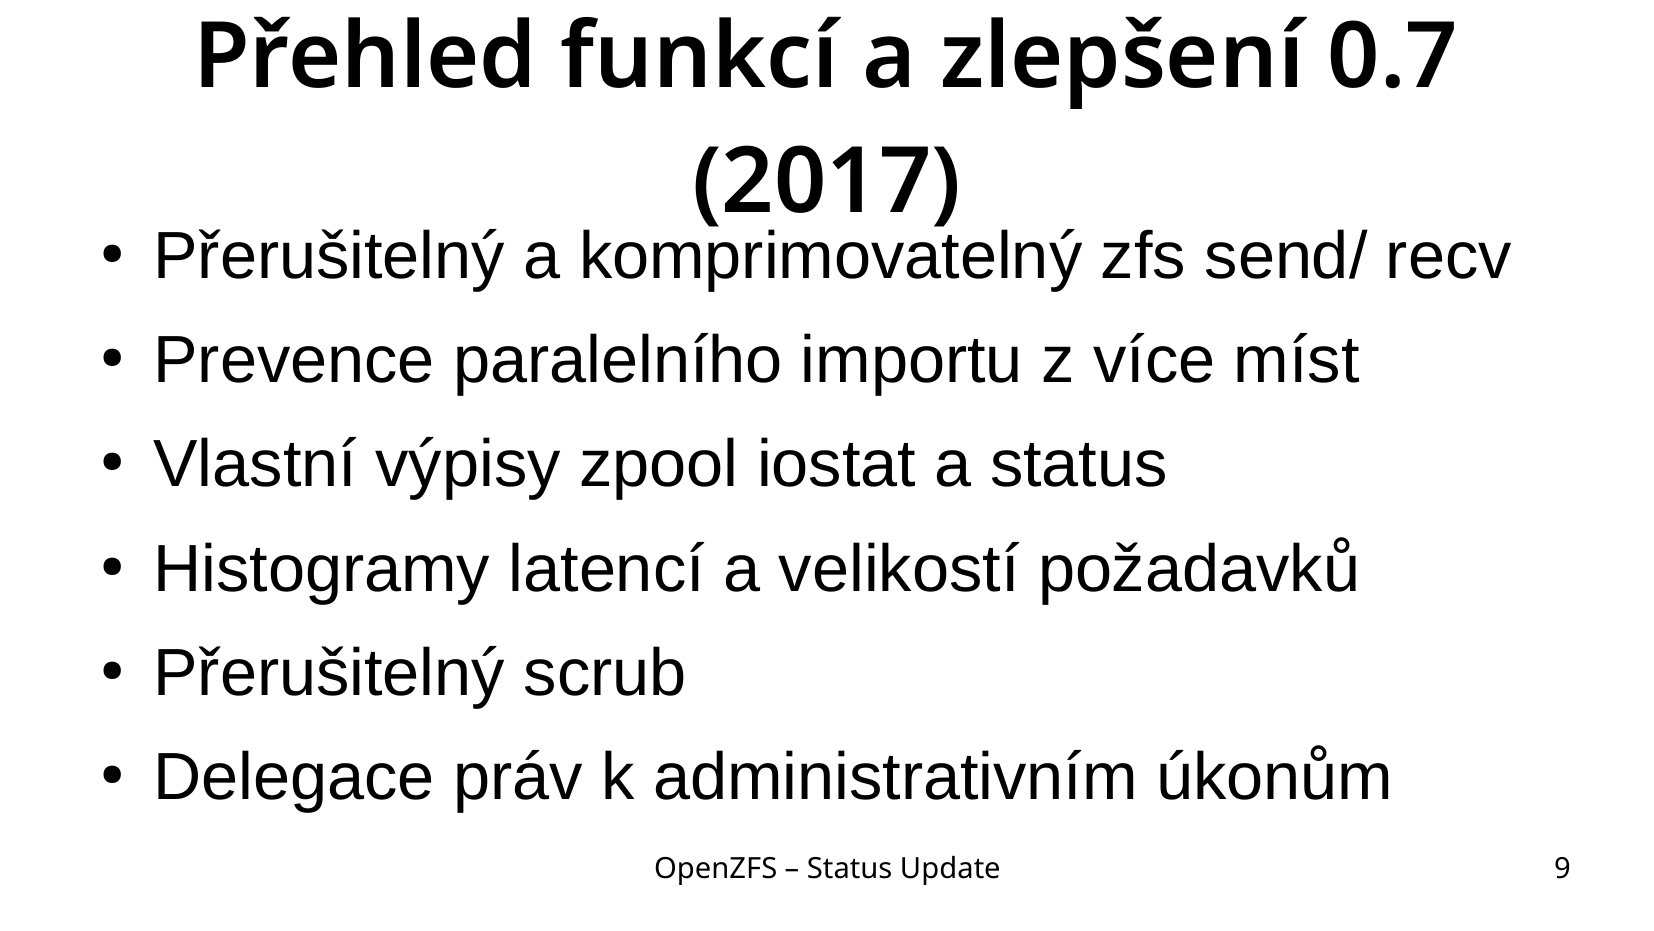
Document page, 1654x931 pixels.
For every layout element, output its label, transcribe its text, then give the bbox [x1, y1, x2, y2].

title Přehled funkcí a zlepšení 0.7 (2017) [82, 37, 1571, 193]
list Přerušitelný a komprimovatelný zfs send/ recv Prevence paralelního importu z více míst Vlastní výpisy zpool iostat a status Histogramy latencí a velikostí požadavků Přerušitelný scrub Delegace práv k administrativním úkonům [82, 217, 1571, 826]
